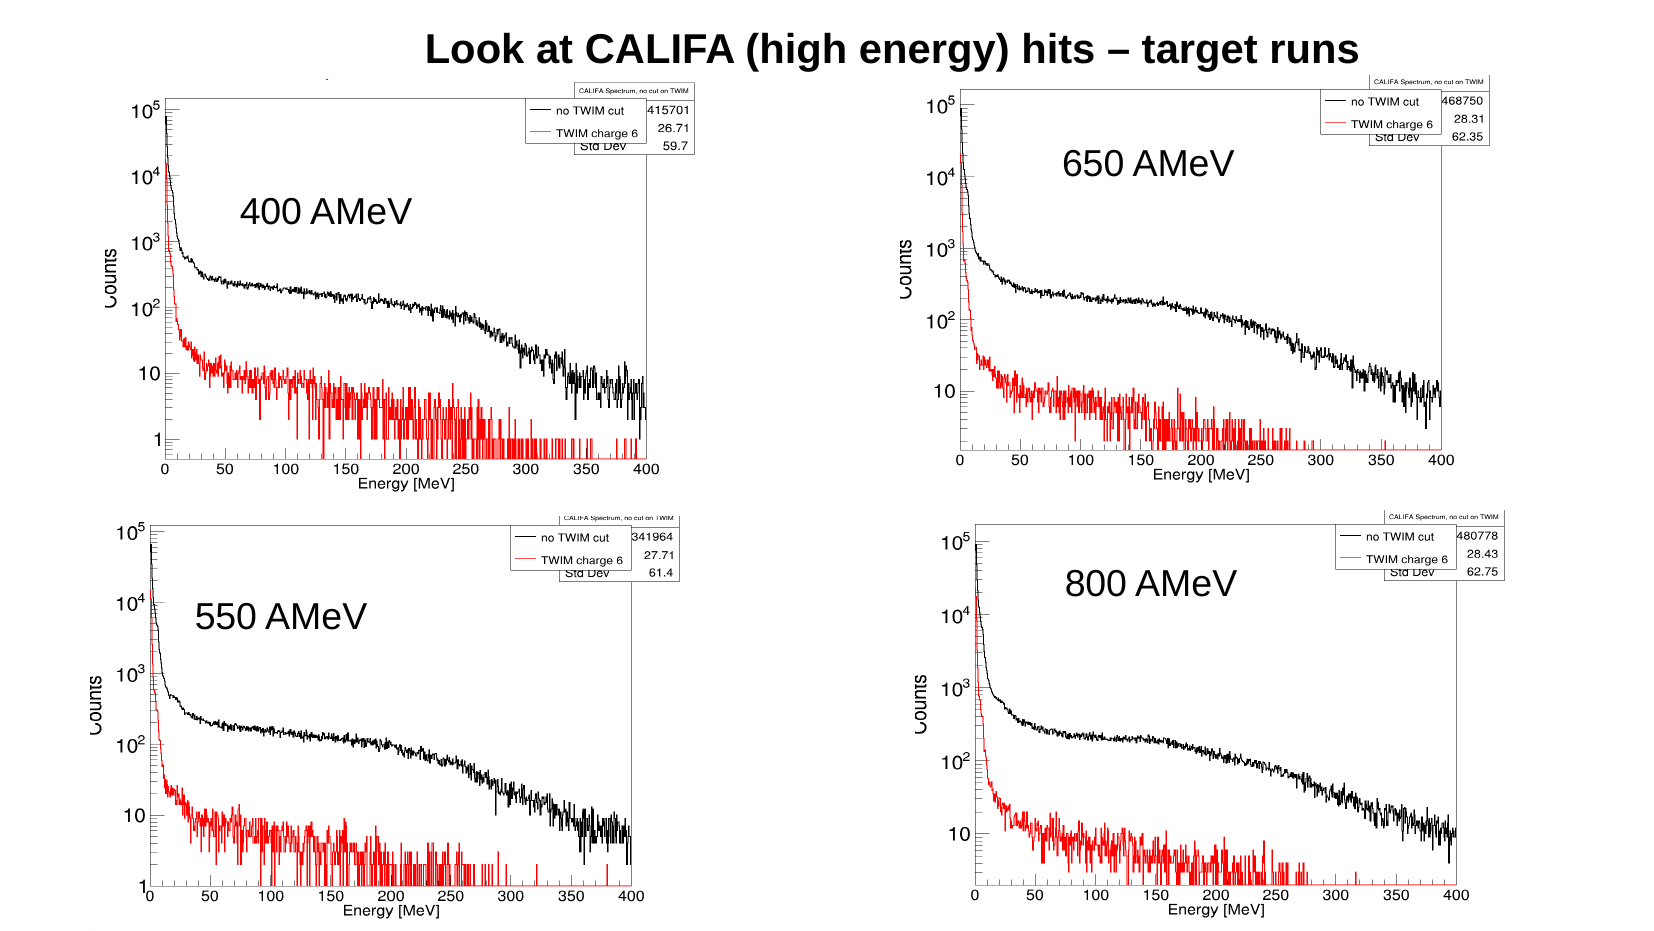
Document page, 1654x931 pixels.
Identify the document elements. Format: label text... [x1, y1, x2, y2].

picture [105, 79, 706, 504]
text_box Look at CALIFA (high energy) hits – target runs [240, 18, 1546, 80]
text_box 800 AMeV [1050, 555, 1396, 612]
text_box 550 AMeV [180, 588, 526, 646]
picture [900, 75, 1501, 496]
picture [90, 516, 691, 931]
text_box 650 AMeV [1047, 135, 1393, 193]
text_box 400 AMeV [225, 183, 571, 241]
picture [915, 510, 1516, 931]
